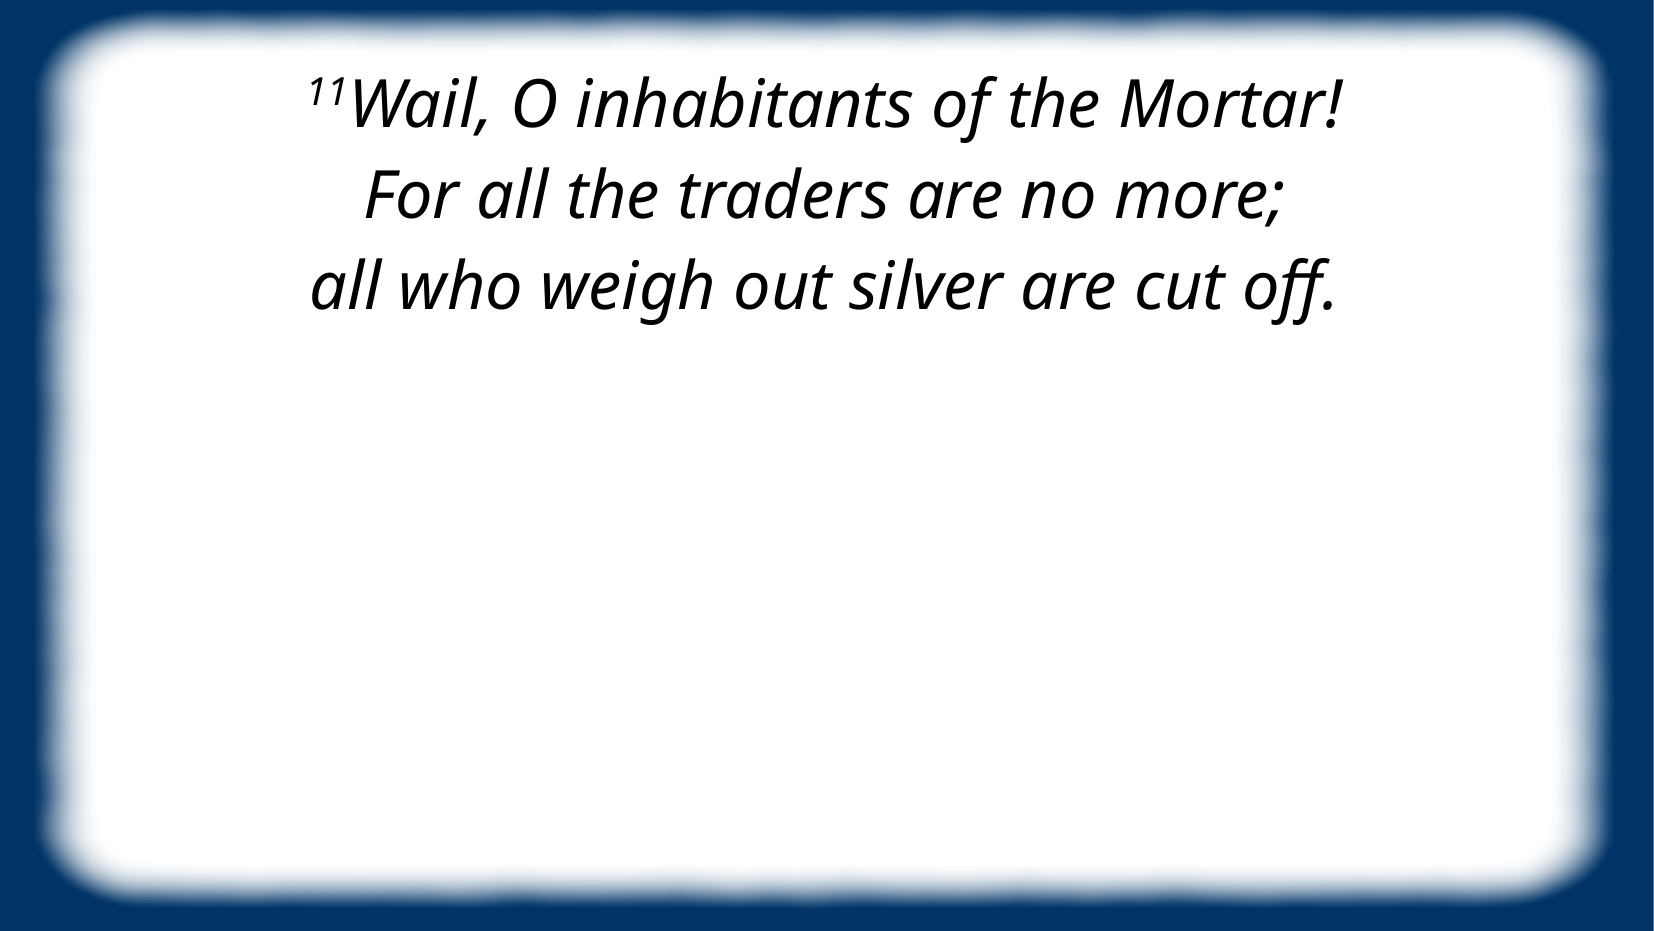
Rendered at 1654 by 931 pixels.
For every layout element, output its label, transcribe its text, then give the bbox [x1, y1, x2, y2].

text_box 11Wail, O inhabitants of the Mortar! For all the traders are no more; all who weigh out silver are cut off. [105, 48, 1546, 331]
picture [0, 0, 1654, 931]
